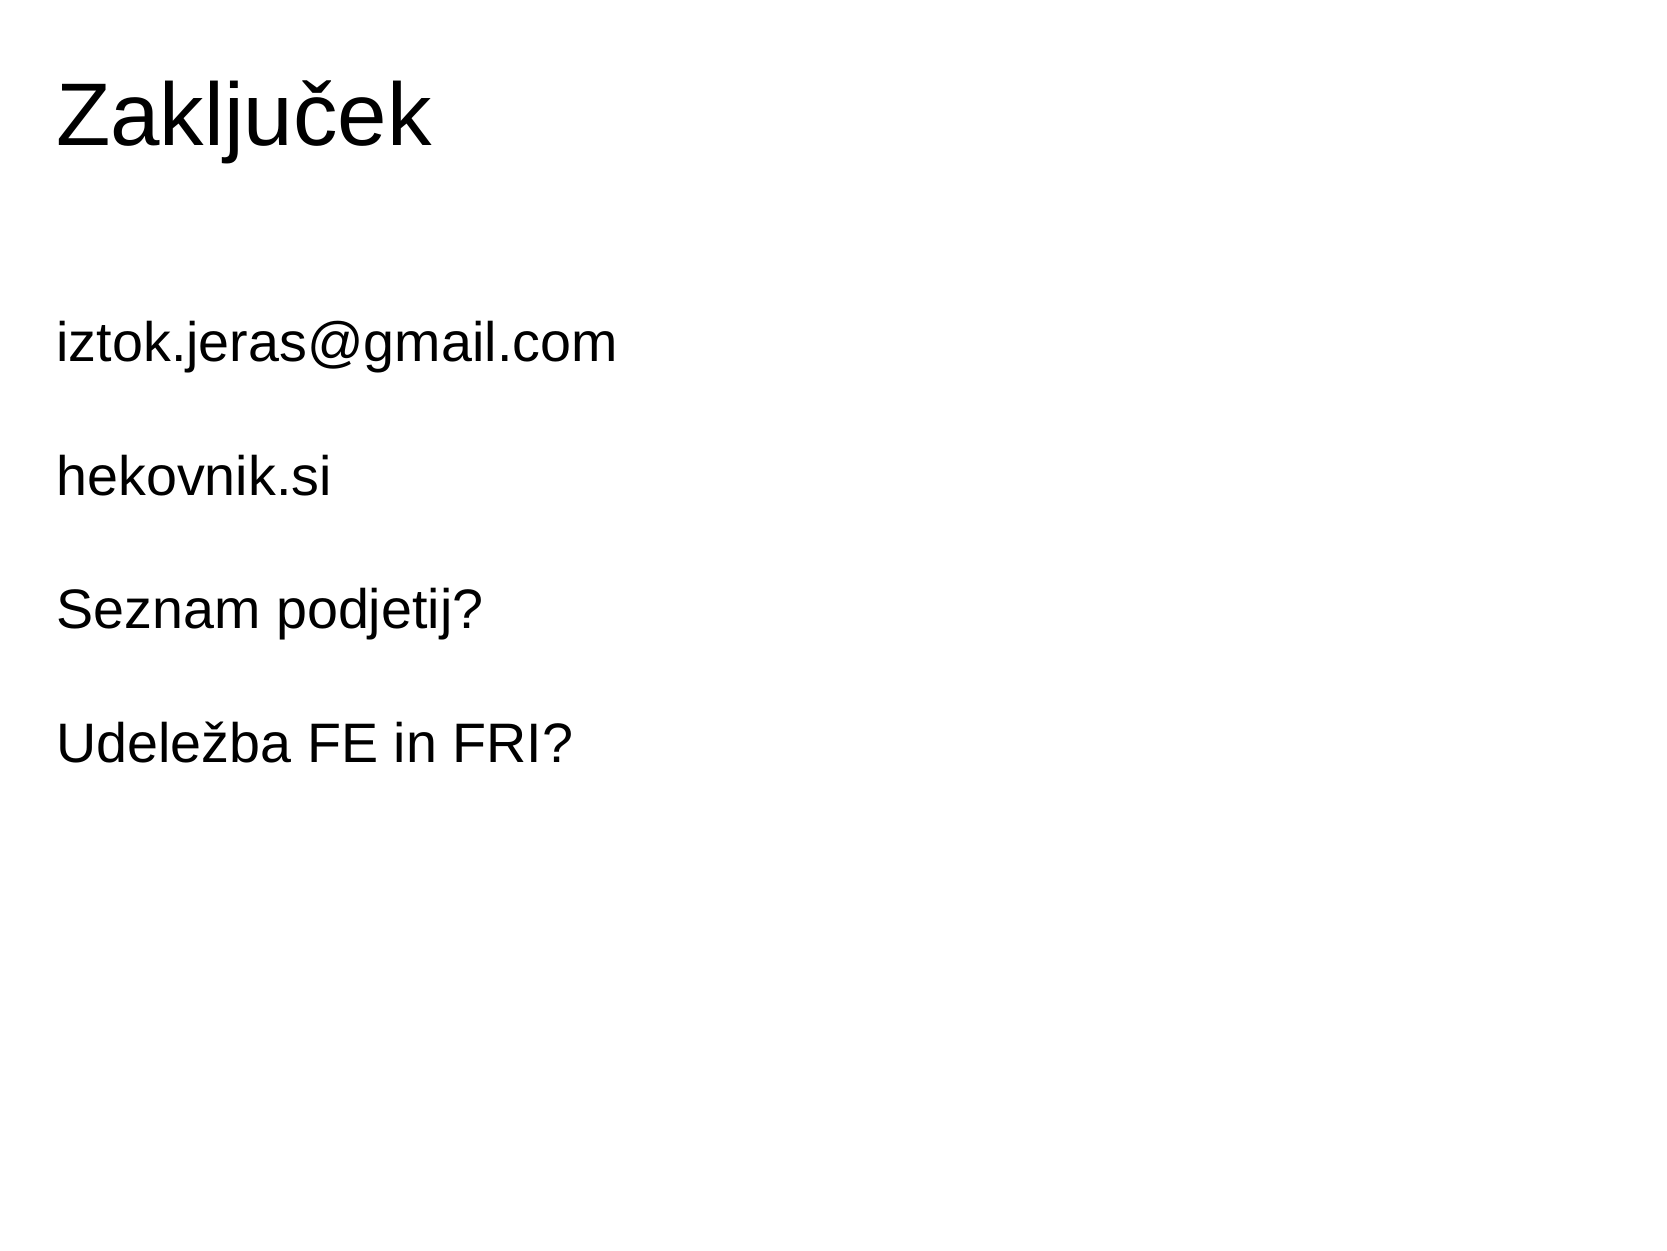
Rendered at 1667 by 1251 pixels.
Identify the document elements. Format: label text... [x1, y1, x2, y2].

list iztok.jeras@gmail.com hekovnik.si Seznam podjetij? Udeležba FE in FRI? [50, 300, 1630, 1213]
title Zaključek [50, 50, 1630, 213]
